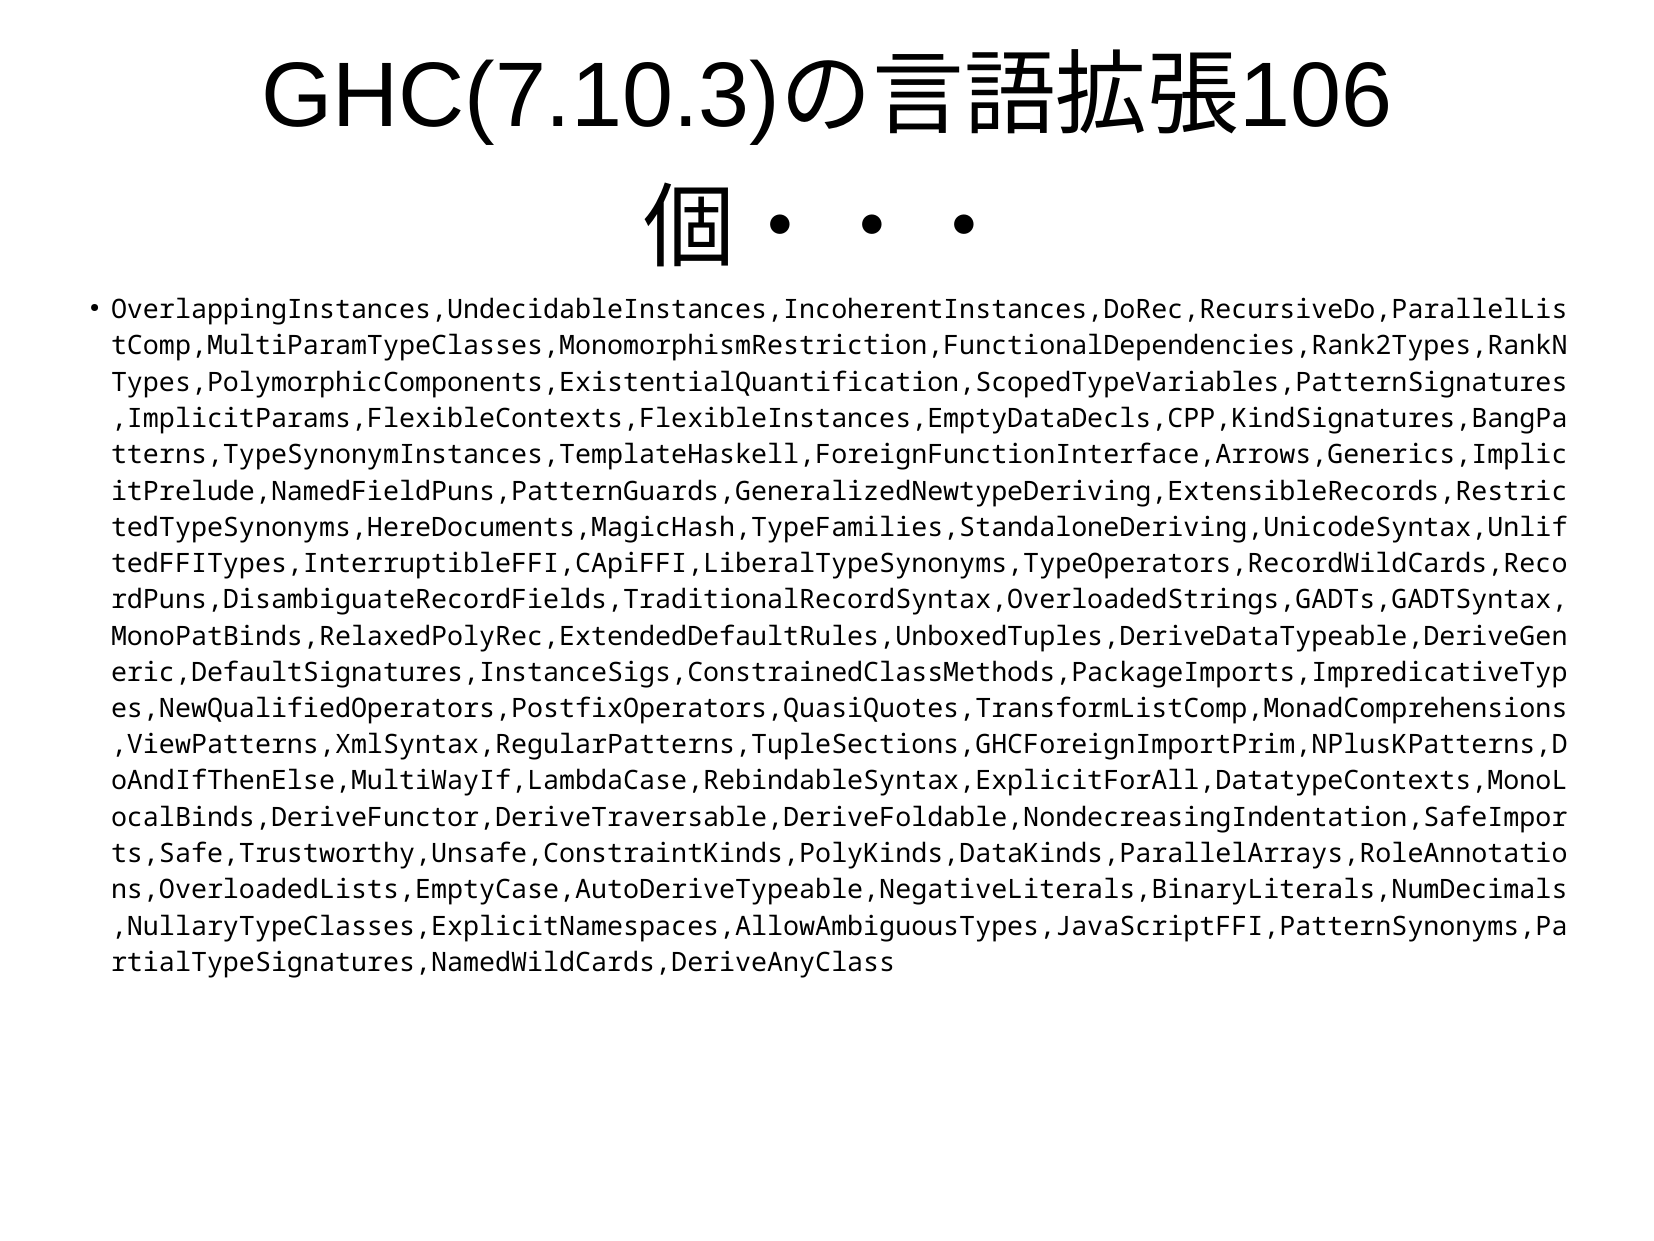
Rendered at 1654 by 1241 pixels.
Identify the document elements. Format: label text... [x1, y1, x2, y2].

title GHC(7.10.3)の言語拡張106個・・・ [82, 49, 1571, 257]
list OverlappingInstances,UndecidableInstances,IncoherentInstances,DoRec,RecursiveDo,ParallelListComp,MultiParamTypeClasses,MonomorphismRestriction,FunctionalDependencies,Rank2Types,RankNTypes,PolymorphicComponents,ExistentialQuantification,ScopedTypeVariables,PatternSignatures,ImplicitParams,FlexibleContexts,FlexibleInstances,EmptyDataDecls,CPP,KindSignatures,BangPatterns,TypeSynonymInstances,TemplateHaskell,ForeignFunctionInterface,Arrows,Generics,ImplicitPrelude,NamedFieldPuns,PatternGuards,GeneralizedNewtypeDeriving,ExtensibleRecords,RestrictedTypeSynonyms,HereDocuments,MagicHash,TypeFamilies,StandaloneDeriving,UnicodeSyntax,UnliftedFFITypes,InterruptibleFFI,CApiFFI,LiberalTypeSynonyms,TypeOperators,RecordWildCards,RecordPuns,DisambiguateRecordFields,TraditionalRecordSyntax,OverloadedStrings,GADTs,GADTSyntax,MonoPatBinds,RelaxedPolyRec,ExtendedDefaultRules,UnboxedTuples,DeriveDataTypeable,DeriveGeneric,DefaultSignatures,InstanceSigs,ConstrainedClassMethods,PackageImports,ImpredicativeTypes,NewQualifiedOperators,PostfixOperators,QuasiQuotes,TransformListComp,MonadComprehensions,ViewPatterns,XmlSyntax,RegularPatterns,TupleSections,GHCForeignImportPrim,NPlusKPatterns,DoAndIfThenElse,MultiWayIf,LambdaCase,RebindableSyntax,ExplicitForAll,DatatypeContexts,MonoLocalBinds,DeriveFunctor,DeriveTraversable,DeriveFoldable,NondecreasingIndentation,SafeImports,Safe,Trustworthy,Unsafe,ConstraintKinds,PolyKinds,DataKinds,ParallelArrays,RoleAnnotations,OverloadedLists,EmptyCase,AutoDeriveTypeable,NegativeLiterals,BinaryLiterals,NumDecimals,NullaryTypeClasses,ExplicitNamespaces,AllowAmbiguousTypes,JavaScriptFFI,PatternSynonyms,PartialTypeSignatures,NamedWildCards,DeriveAnyClass [82, 290, 1571, 1010]
